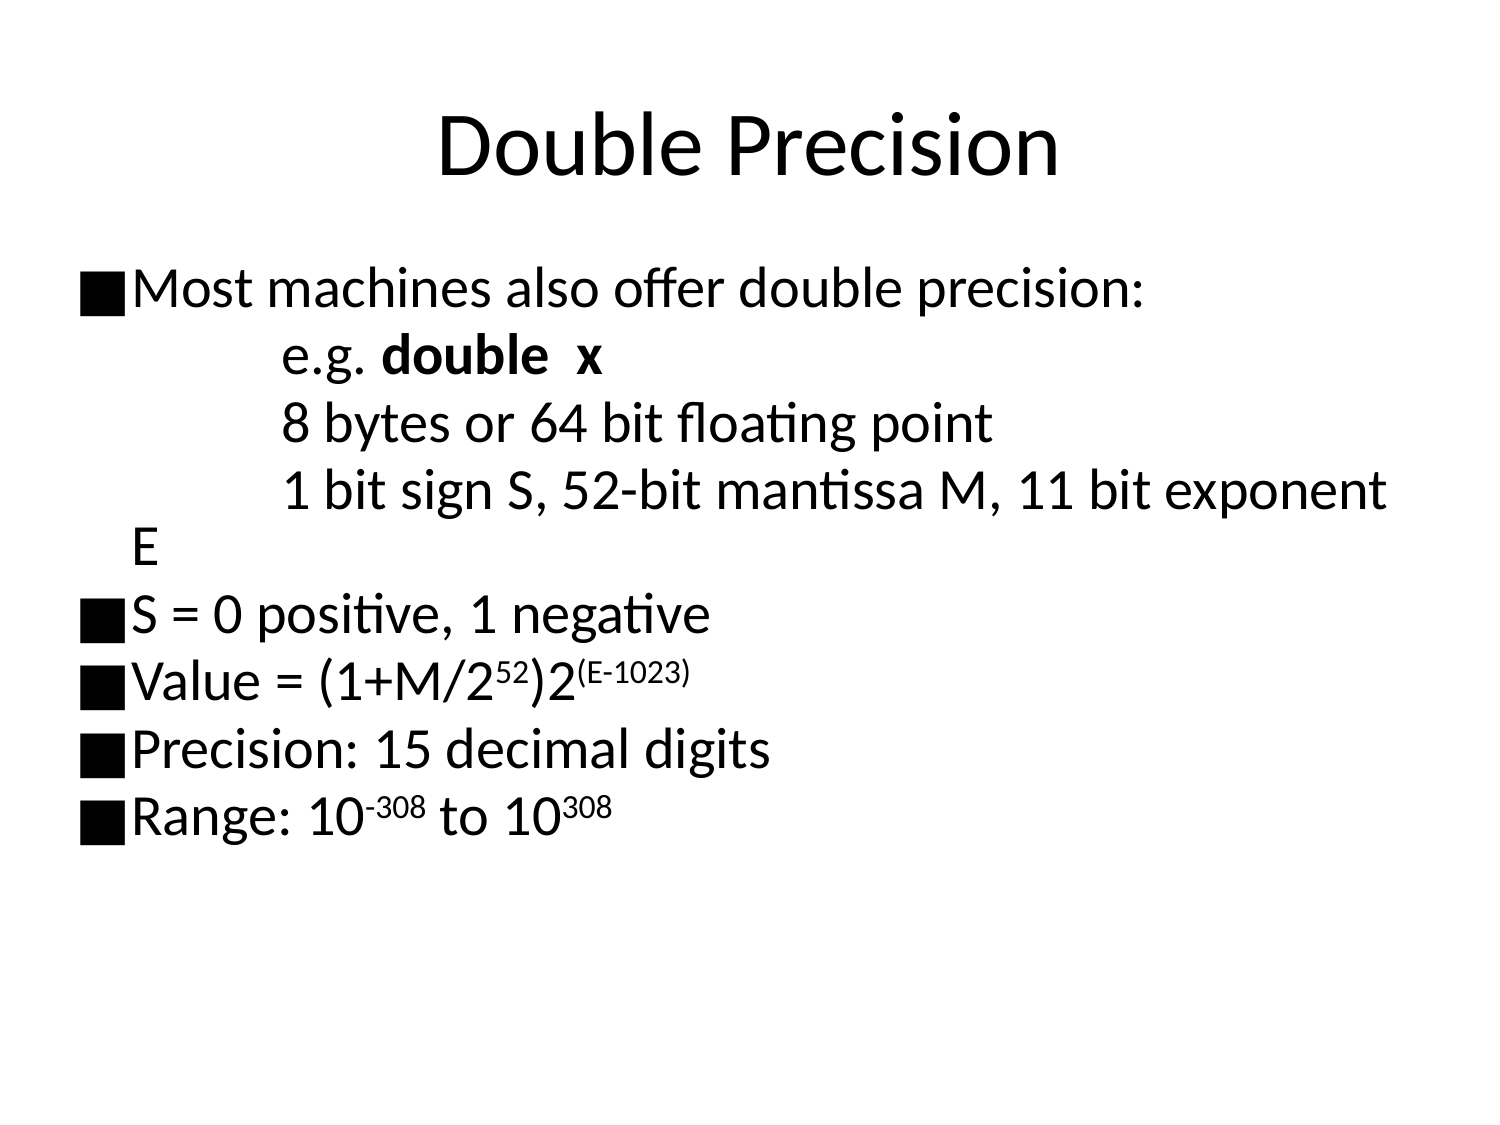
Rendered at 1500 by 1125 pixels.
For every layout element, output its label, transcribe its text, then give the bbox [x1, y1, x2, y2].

list Most machines also offer double precision: e.g. double x 8 bytes or 64 bit floating point 1 bit sign S, 52-bit mantissa M, 11 bit exponent E S = 0 positive, 1 negative Value = (1+M/252)2(E-1023) Precision: 15 decimal digits Range: 10-308 to 10308 [75, 262, 1425, 1005]
title Double Precision [75, 45, 1425, 233]
